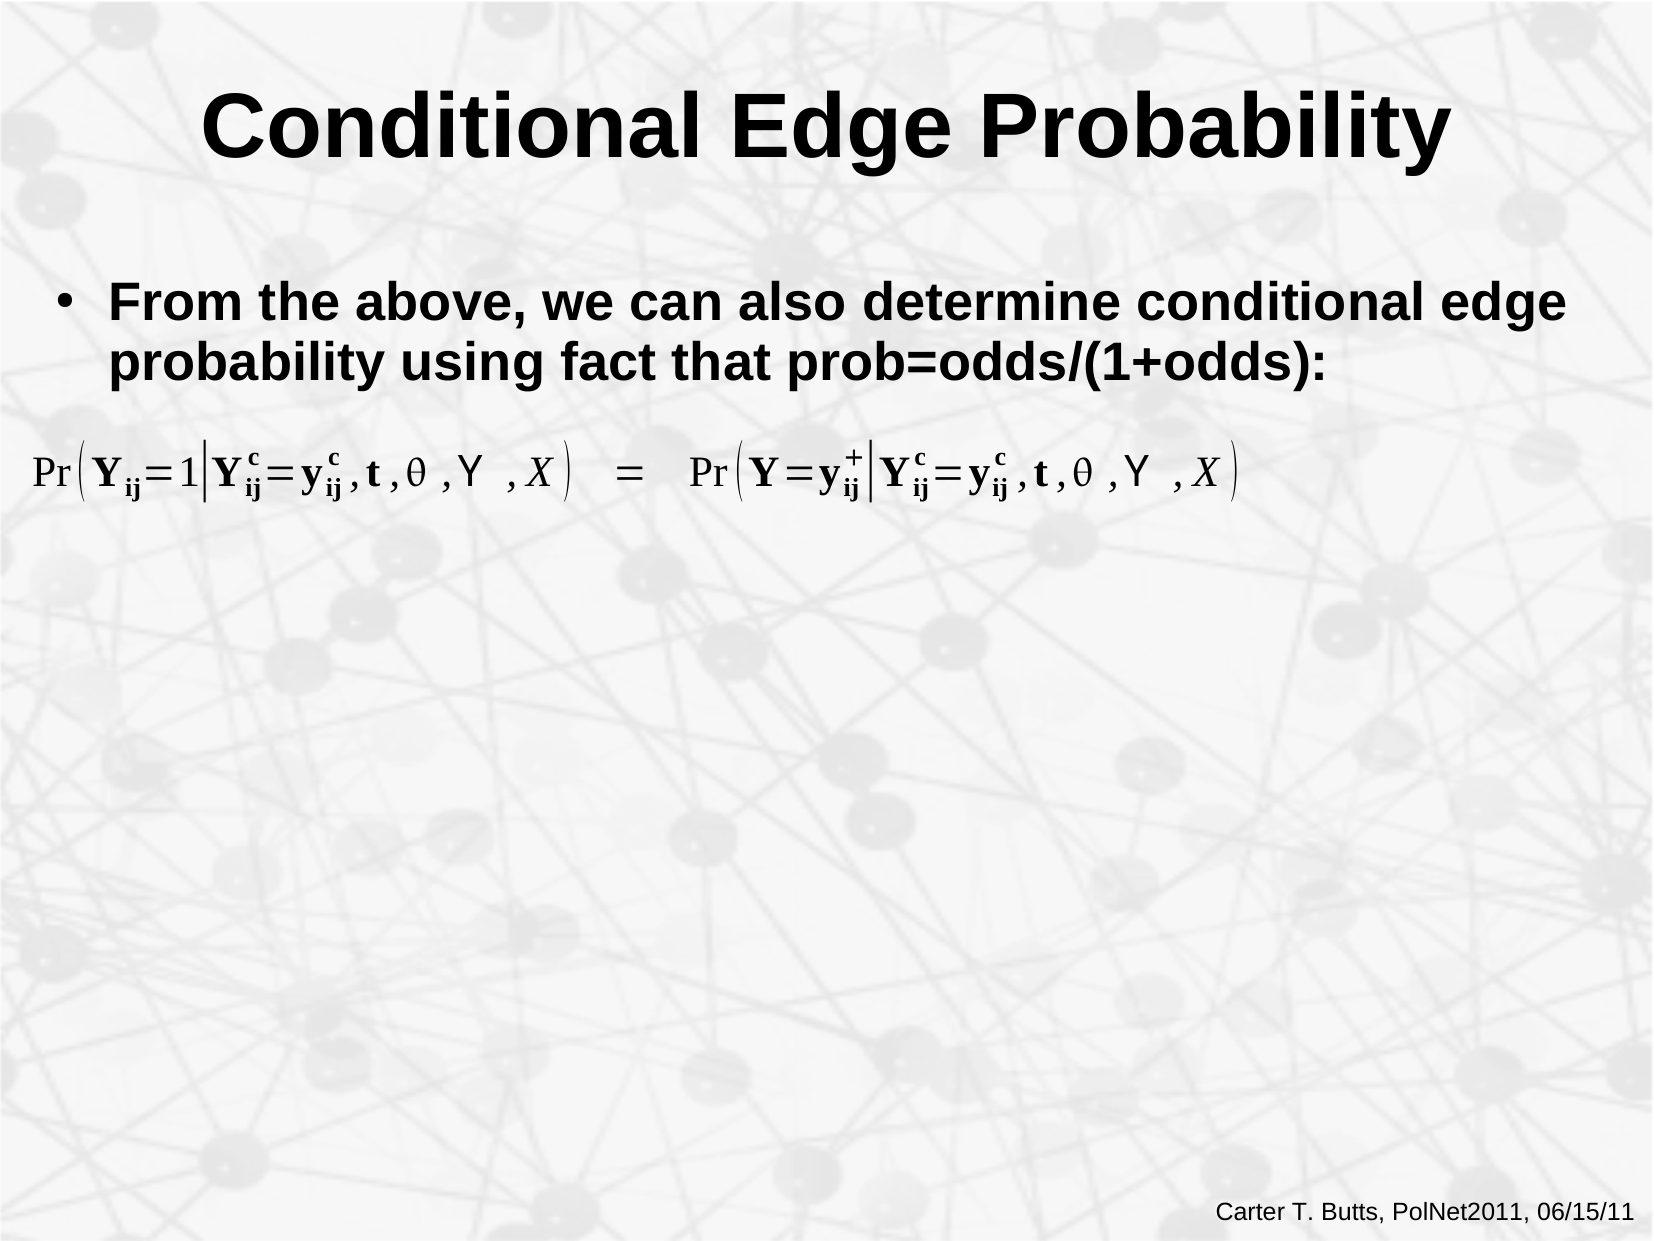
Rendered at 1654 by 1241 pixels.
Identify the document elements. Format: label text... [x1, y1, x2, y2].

picture [2, 3, 1650, 1239]
title Conditional Edge Probability [121, 21, 1534, 230]
chart [24, 434, 1245, 505]
list From the above, we can also determine conditional edge probability using fact that prob=odds/(1+odds): [37, 271, 1614, 1053]
